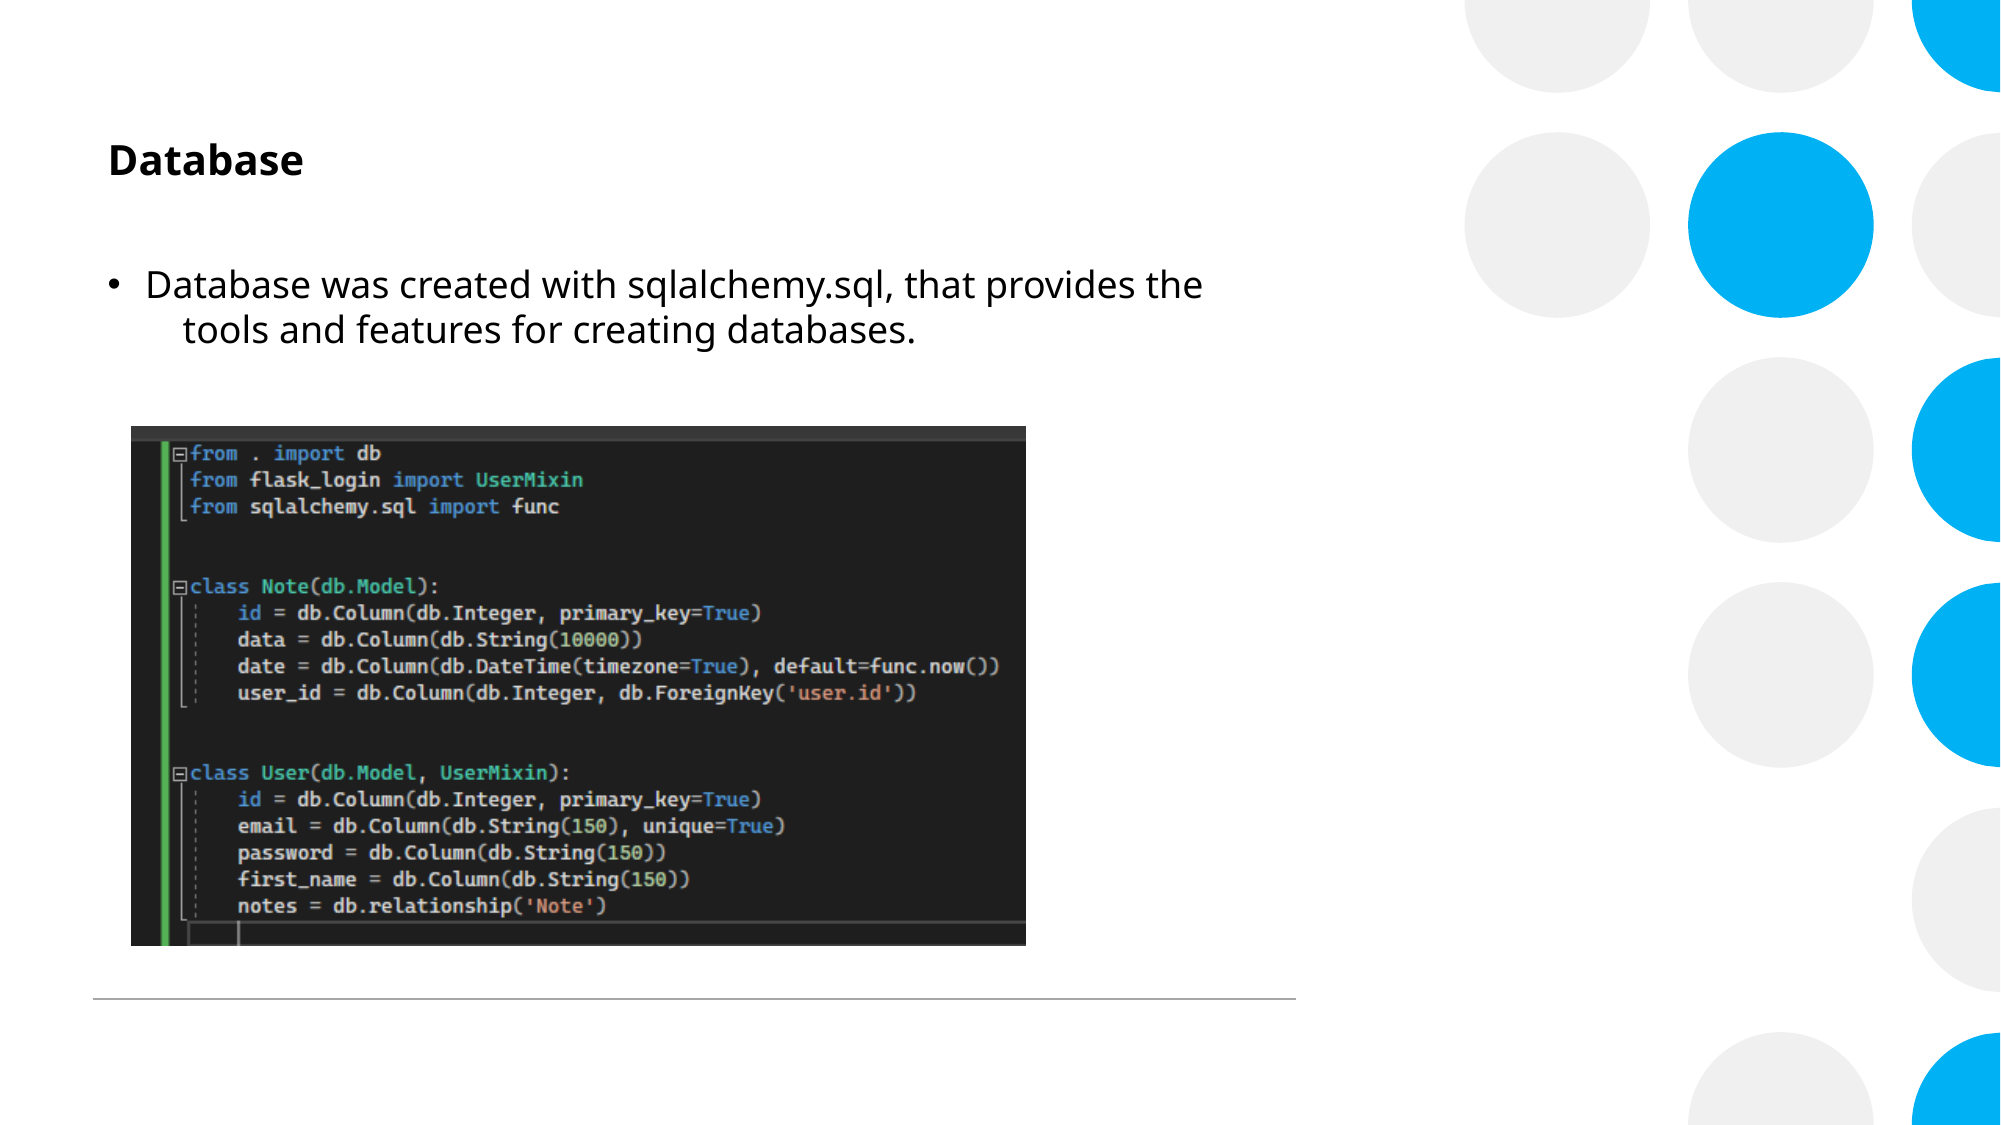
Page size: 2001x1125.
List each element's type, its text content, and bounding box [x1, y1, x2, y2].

picture [131, 426, 1026, 946]
title Database [92, 126, 402, 198]
list Database was created with sqlalchemy.sql, that provides the tools and features for creating databases. [92, 253, 1297, 946]
